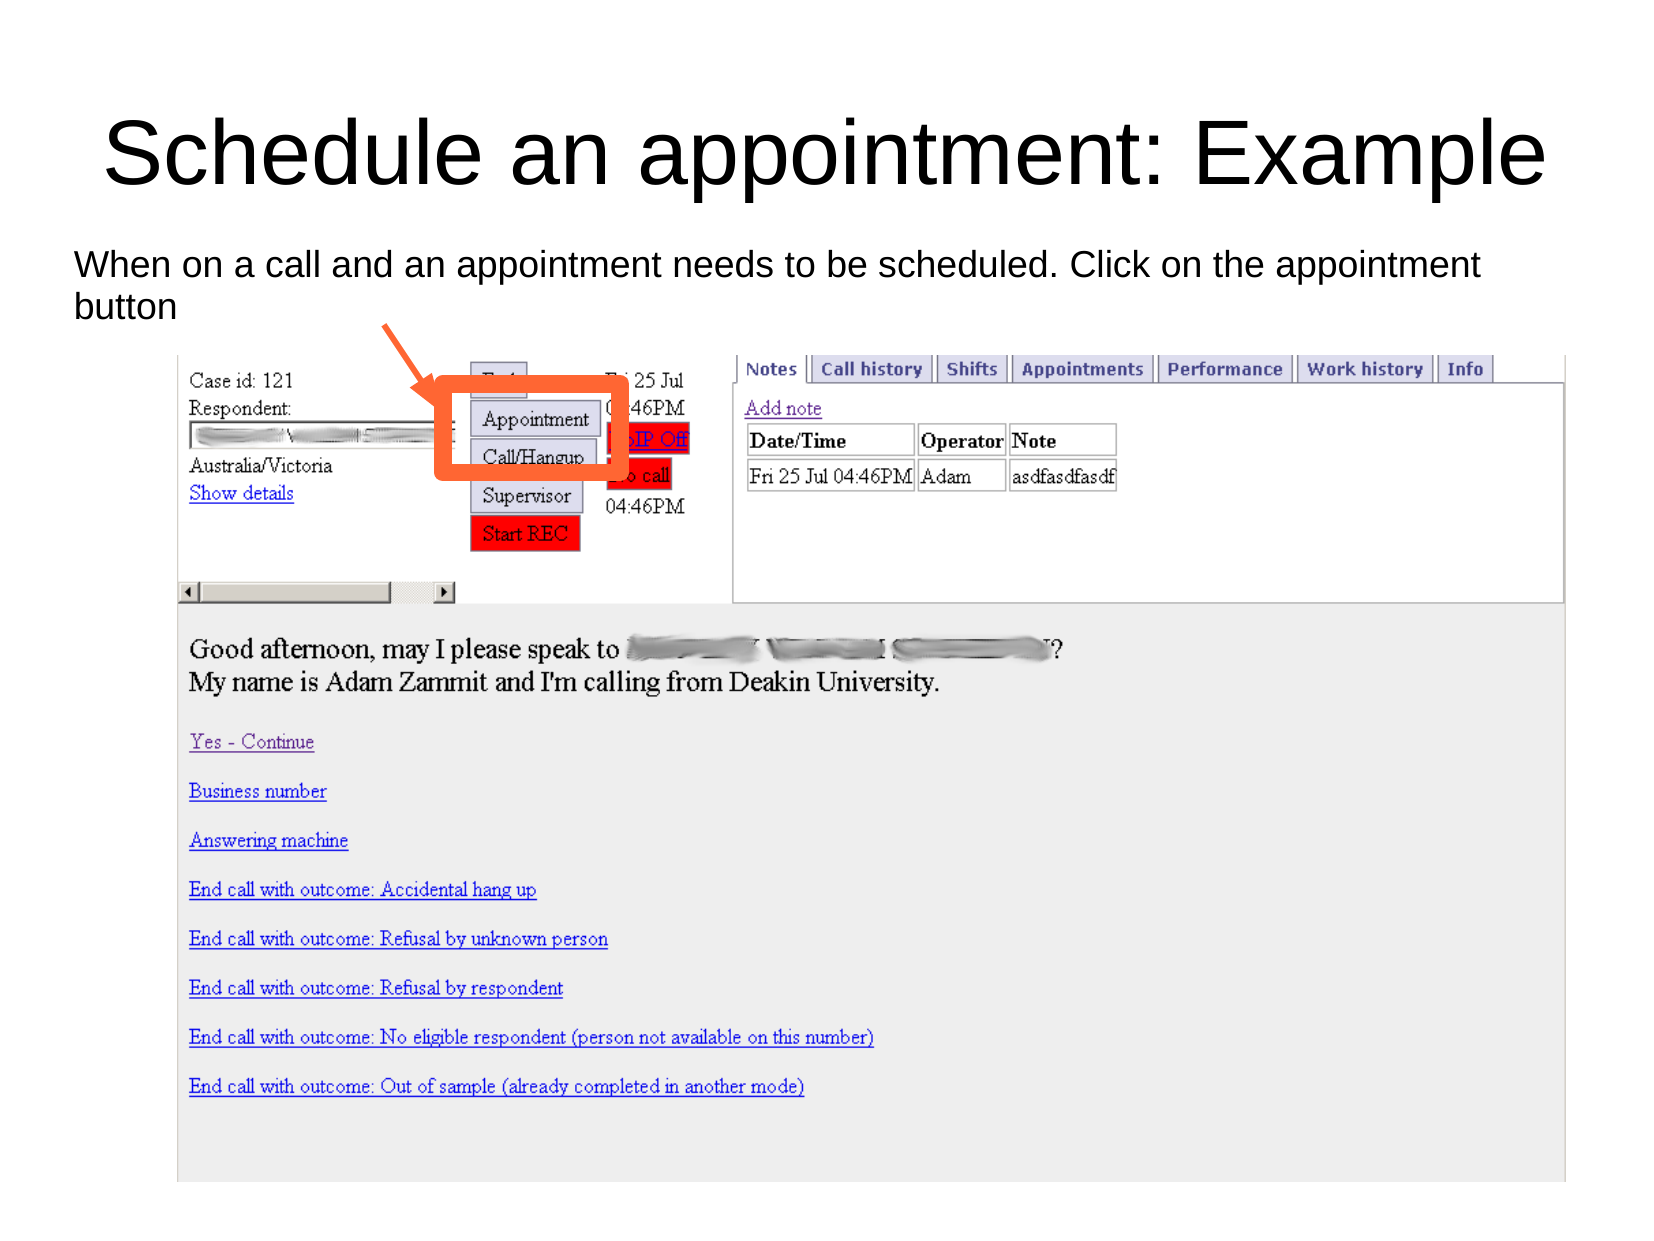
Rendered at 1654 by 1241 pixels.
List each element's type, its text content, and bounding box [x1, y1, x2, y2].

picture [452, 393, 611, 464]
title Schedule an appointment: Example [82, 56, 1571, 250]
picture [177, 355, 1566, 1182]
text_box When on a call and an appointment needs to be scheduled. Click on the appointment button [59, 236, 1565, 378]
